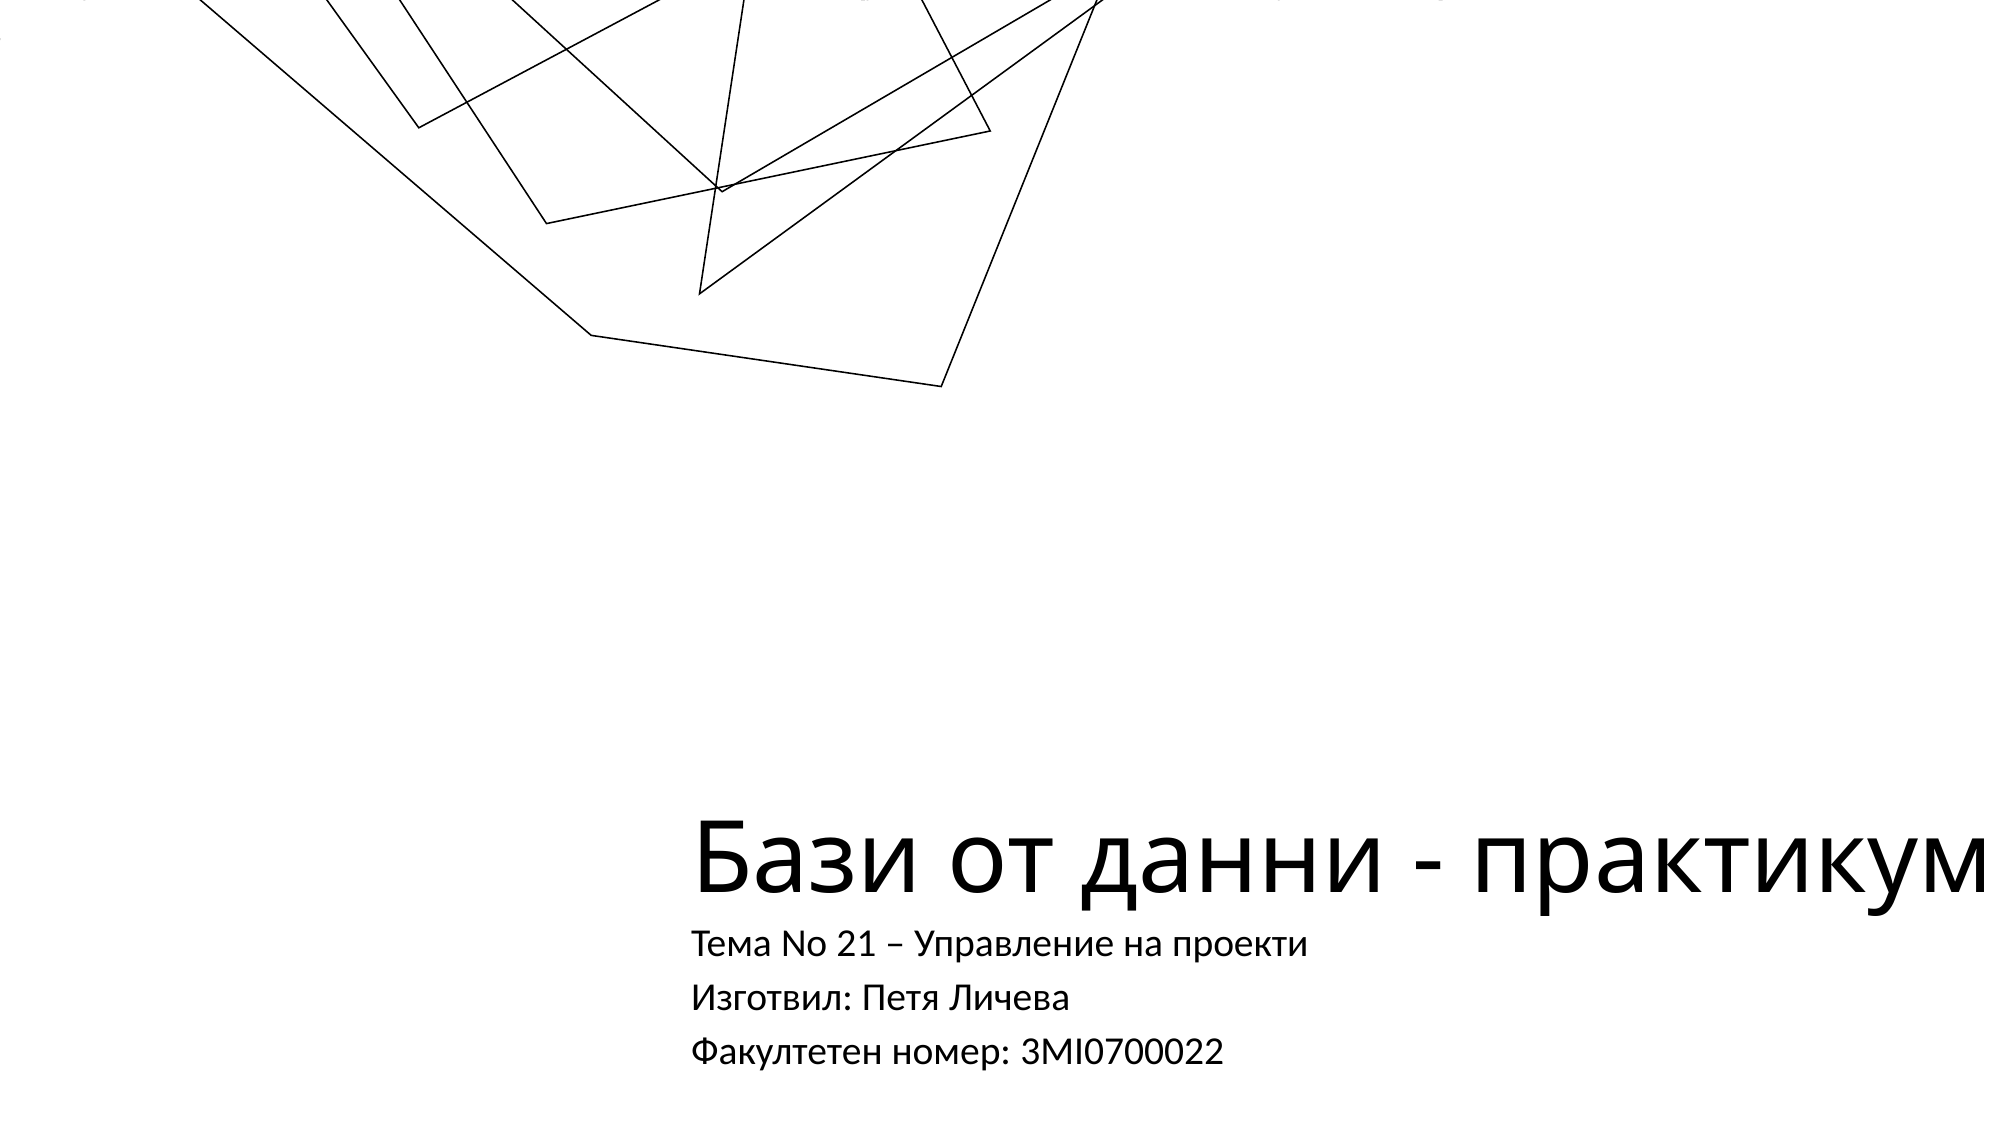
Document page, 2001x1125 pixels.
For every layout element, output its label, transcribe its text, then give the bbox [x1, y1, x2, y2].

subtitle Тема No 21 – Управление на проекти Изготвил: Петя Личева Факултетен номер: 3MI0700022 [676, 922, 1864, 1083]
title Бази от данни - практикум [676, 799, 2000, 905]
